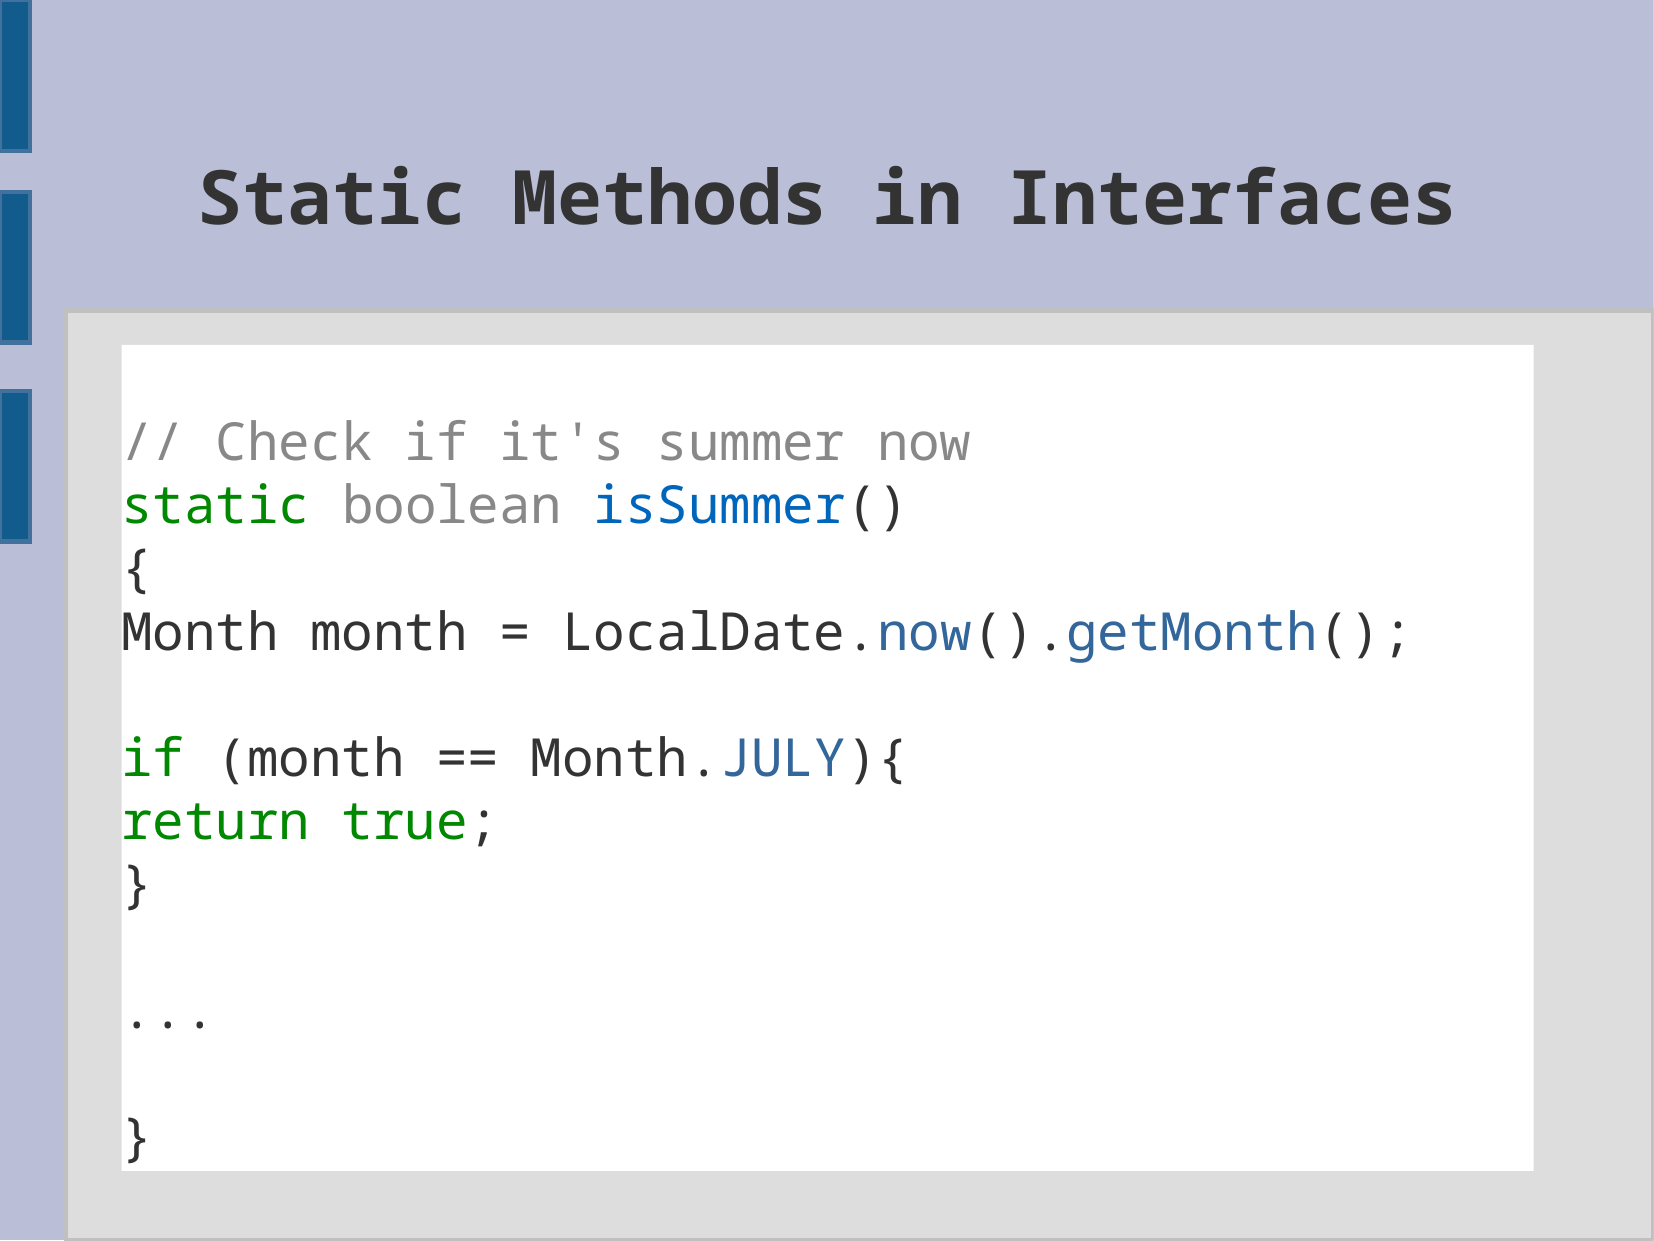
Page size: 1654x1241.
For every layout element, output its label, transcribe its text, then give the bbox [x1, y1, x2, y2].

list // Check if it's summer now static boolean isSummer() { Month month = LocalDate.now().getMonth(); if (month == Month.JULY){ return true; } ... } [121, 344, 1534, 1171]
title Static Methods in Interfaces [121, 91, 1534, 299]
